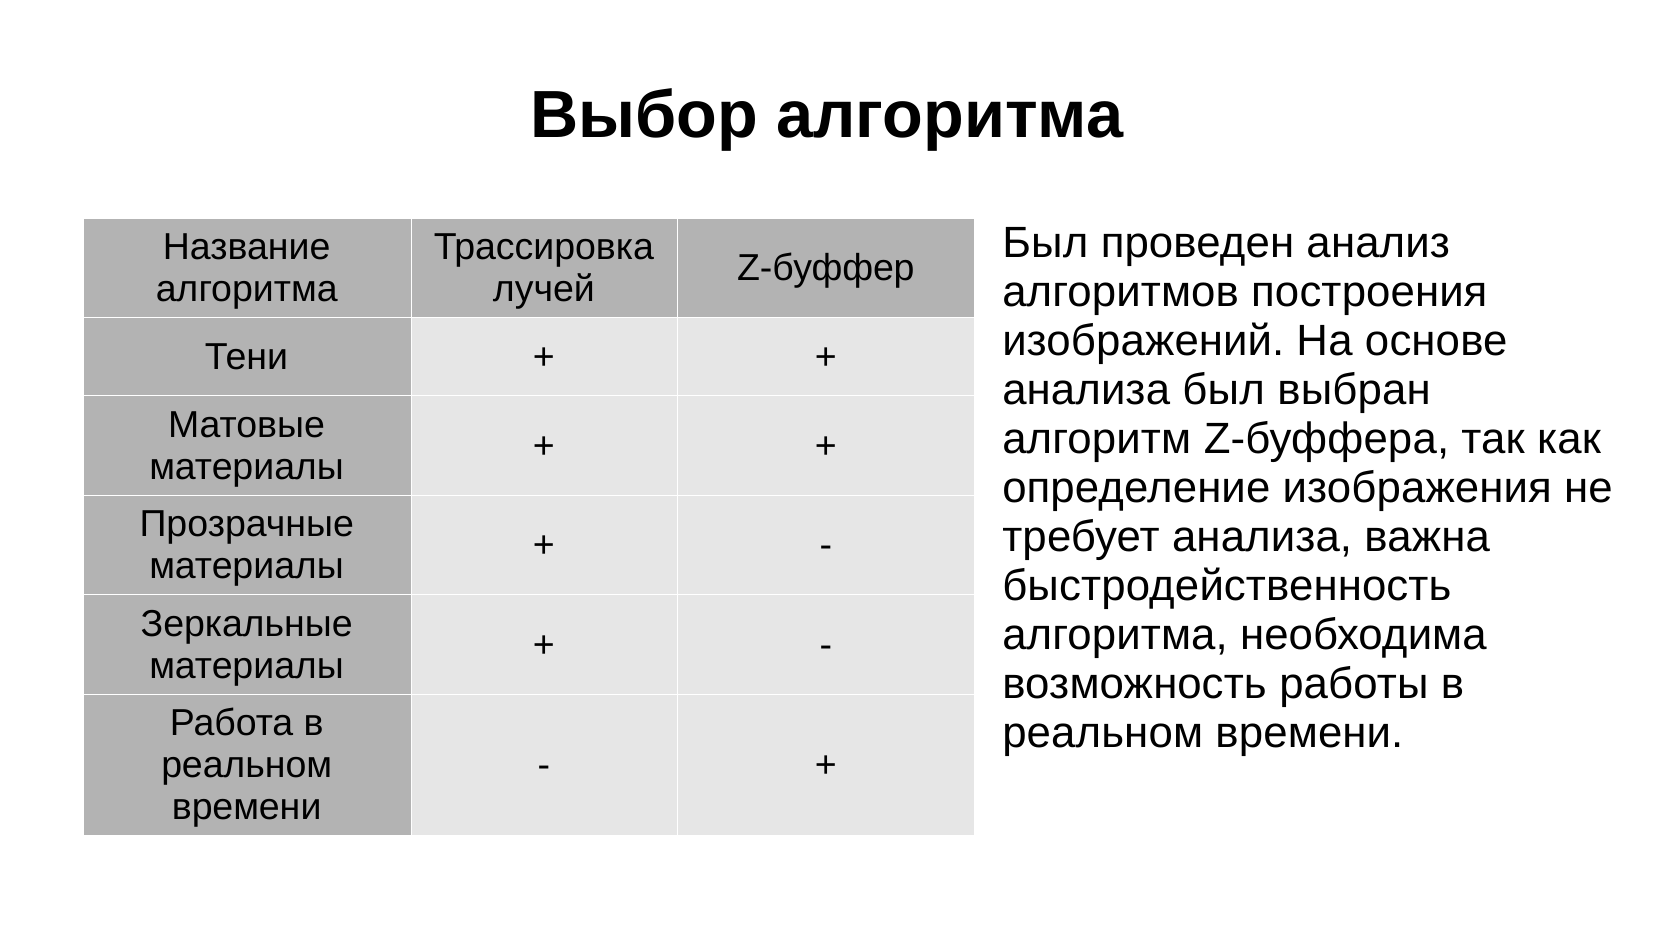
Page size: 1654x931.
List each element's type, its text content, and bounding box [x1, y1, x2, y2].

table_cell + [412, 496, 677, 594]
list Был проведен анализ алгоритмов построения изображений. На основе анализа был выбран алгоритм Z-буффера, так как определение изображения не требует анализа, важна быстродейственность алгоритма, необходима возможность работы в реальном времени. [944, 217, 1625, 758]
table_cell - [412, 695, 677, 835]
table_cell - [678, 496, 944, 594]
table_cell Тени [84, 318, 411, 395]
table_cell + [678, 318, 944, 395]
table_cell + [412, 318, 677, 395]
table_cell Прозрачные материалы [84, 496, 411, 594]
table_cell - [678, 595, 944, 694]
table_header Трассировка лучей [412, 219, 677, 317]
table_cell Зеркальные материалы [84, 595, 411, 694]
table_cell + [412, 595, 677, 694]
table_cell + [678, 396, 944, 495]
table_header Название алгоритма [84, 219, 411, 317]
table_cell Матовые материалы [84, 396, 411, 495]
table_cell + [412, 396, 677, 495]
title Выбор алгоритма [82, 37, 1571, 193]
table_header Z-буффер [678, 219, 944, 317]
table_cell Работа в реальном времени [84, 695, 411, 835]
table_cell + [678, 695, 974, 835]
